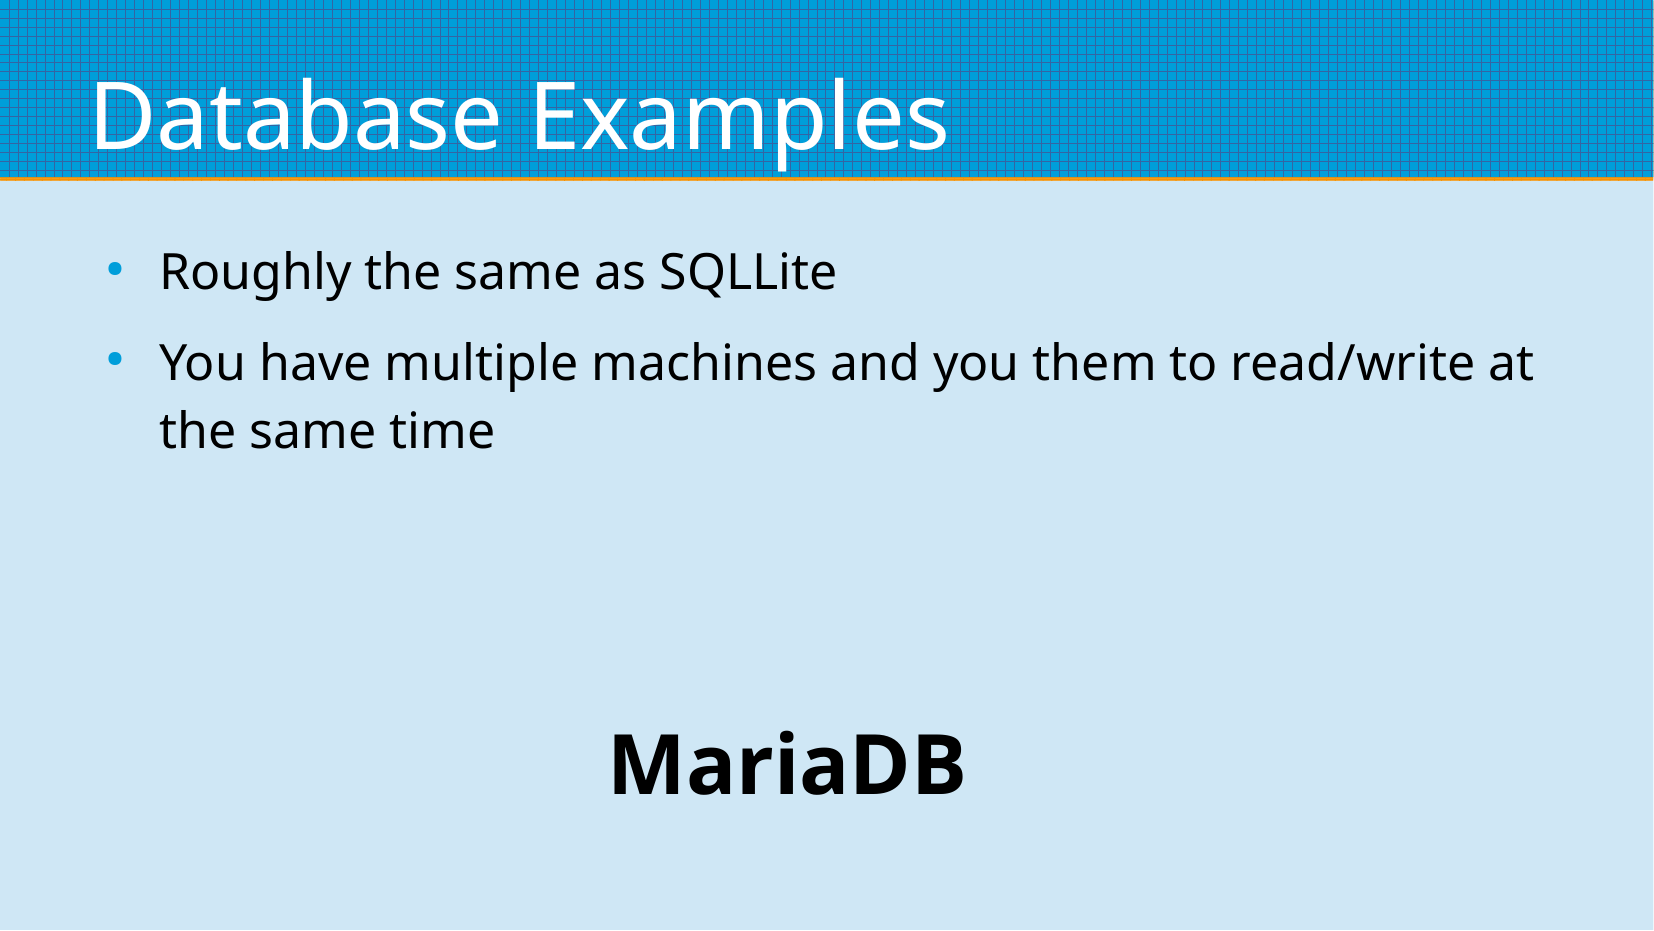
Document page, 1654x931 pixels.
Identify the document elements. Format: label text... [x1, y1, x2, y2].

text_box MariaDB [487, 699, 1088, 826]
title Database Examples [88, 14, 1565, 178]
list Roughly the same as SQLLite You have multiple machines and you them to read/write at the same time [88, 236, 1565, 813]
